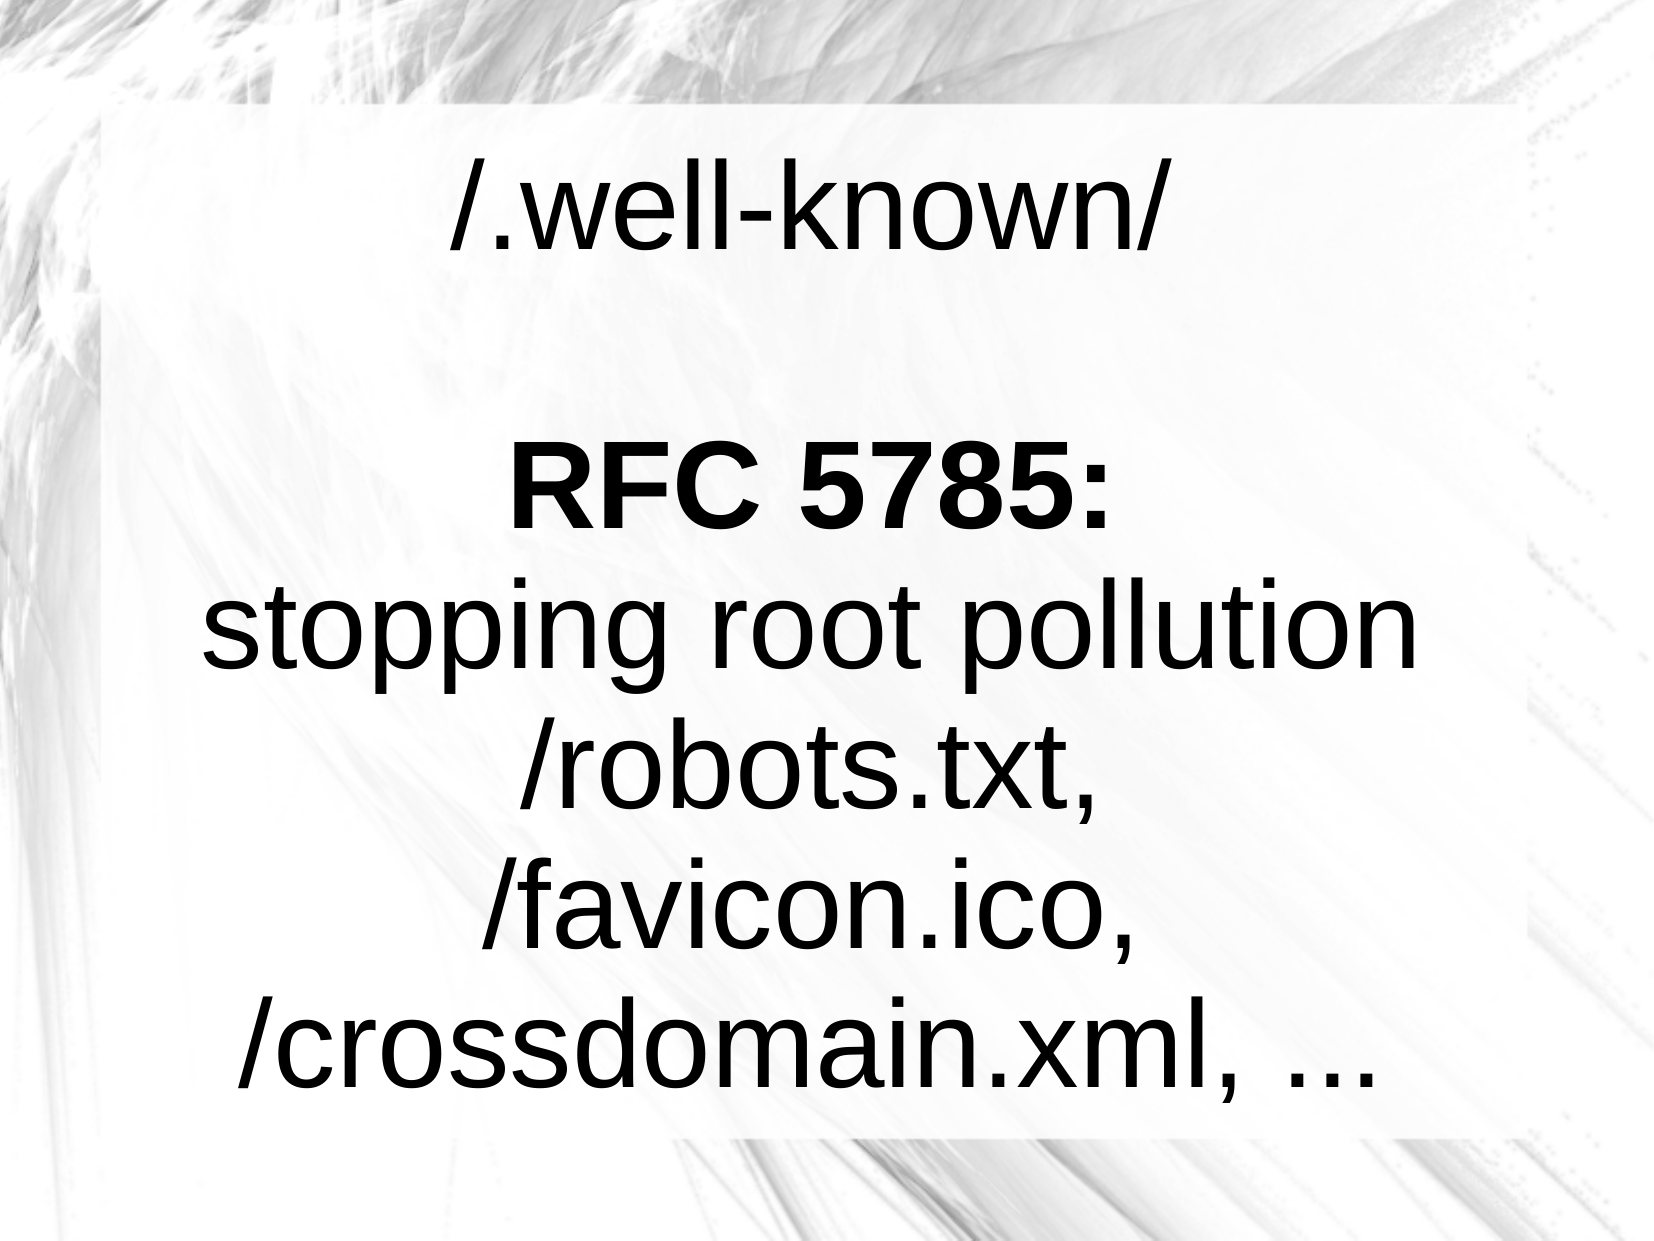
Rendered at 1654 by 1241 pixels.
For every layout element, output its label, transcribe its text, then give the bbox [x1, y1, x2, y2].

subtitle /.well-known/ RFC 5785: stopping root pollution /robots.txt, /favicon.ico, /crossdomain.xml, ... [118, 112, 1506, 1139]
picture [0, 0, 1654, 1241]
